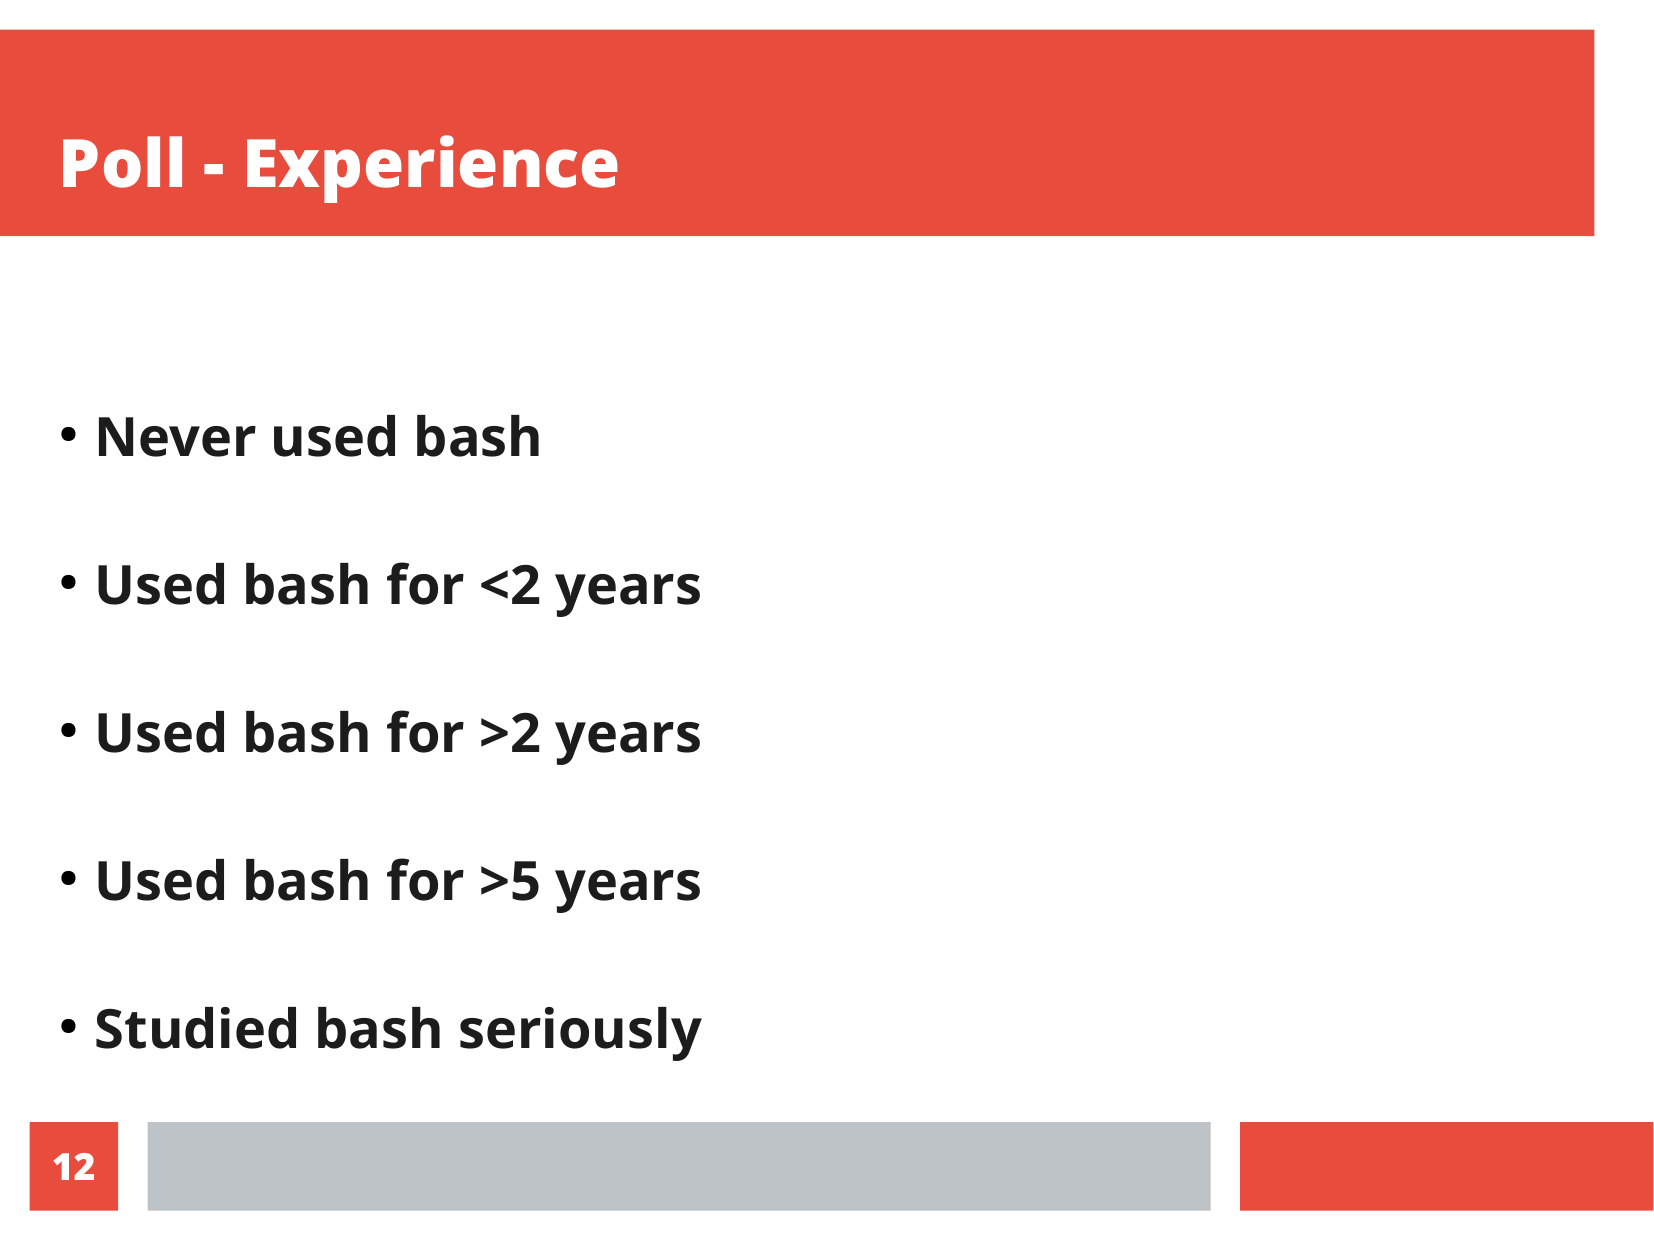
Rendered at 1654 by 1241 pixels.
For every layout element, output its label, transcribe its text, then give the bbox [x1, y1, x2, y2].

subtitle Never used bash Used bash for <2 years Used bash for >2 years Used bash for >5 years Studied bash seriously [59, 324, 1565, 1093]
title Poll - Experience [59, 59, 1595, 207]
